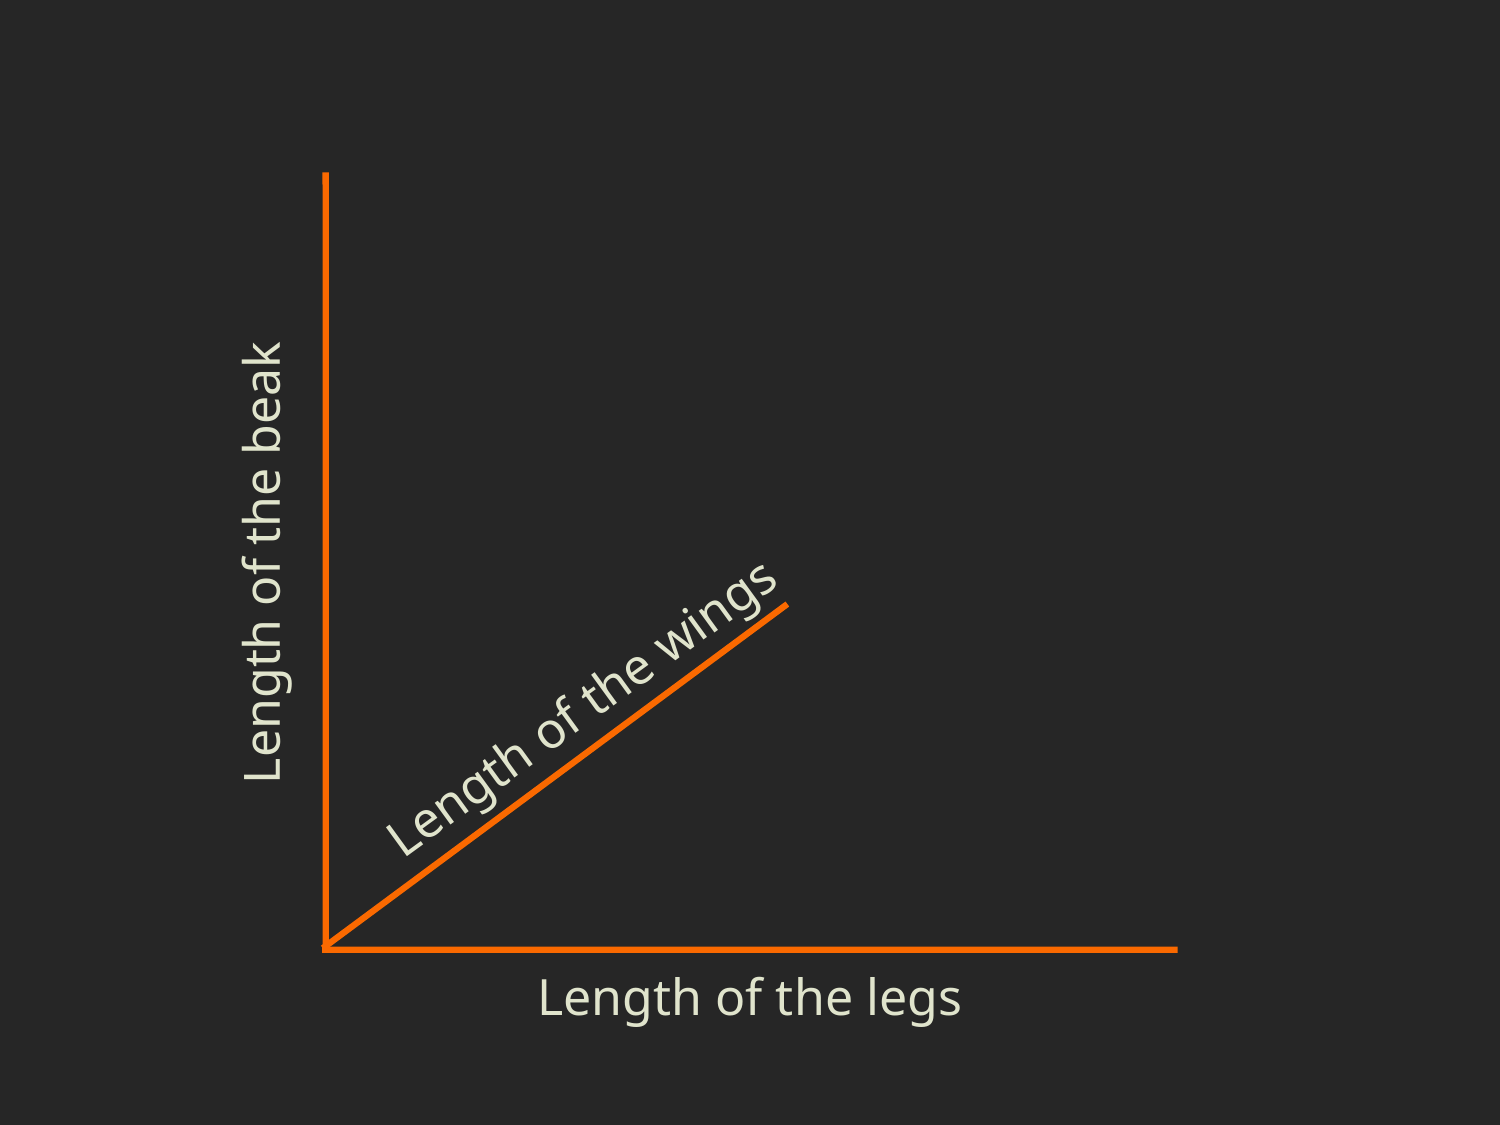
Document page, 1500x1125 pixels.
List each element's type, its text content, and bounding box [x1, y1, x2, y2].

text_box Length of the beak [222, 326, 298, 799]
text_box Length of the wings [357, 528, 803, 883]
text_box Length of the legs [522, 958, 978, 1034]
